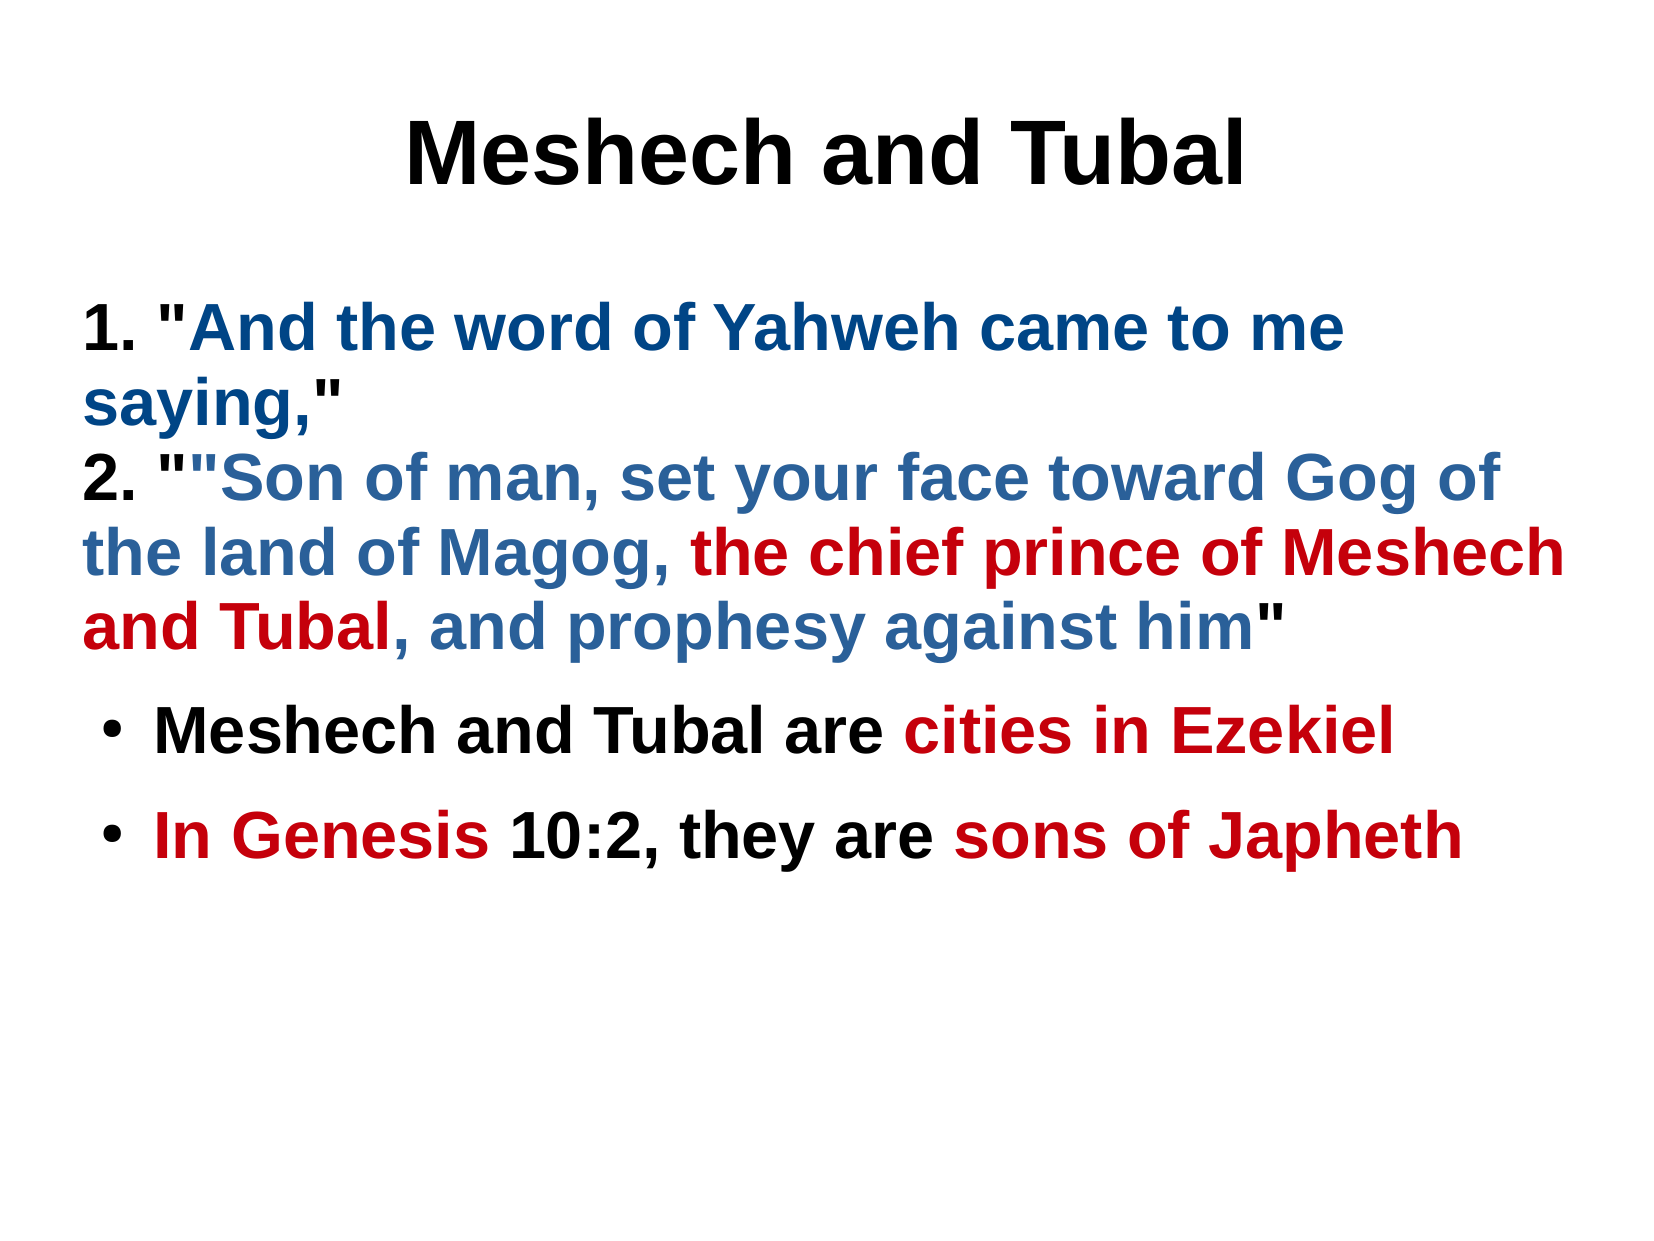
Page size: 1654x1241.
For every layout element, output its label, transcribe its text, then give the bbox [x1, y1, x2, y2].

list 1. "And the word of Yahweh came to me saying," 2. ""Son of man, set your face toward Gog of the land of Magog, the chief prince of Meshech and Tubal, and prophesy against him" Meshech and Tubal are cities in Ezekiel In Genesis 10:2, they are sons of Japheth [82, 290, 1571, 1109]
title Meshech and Tubal [82, 49, 1571, 257]
